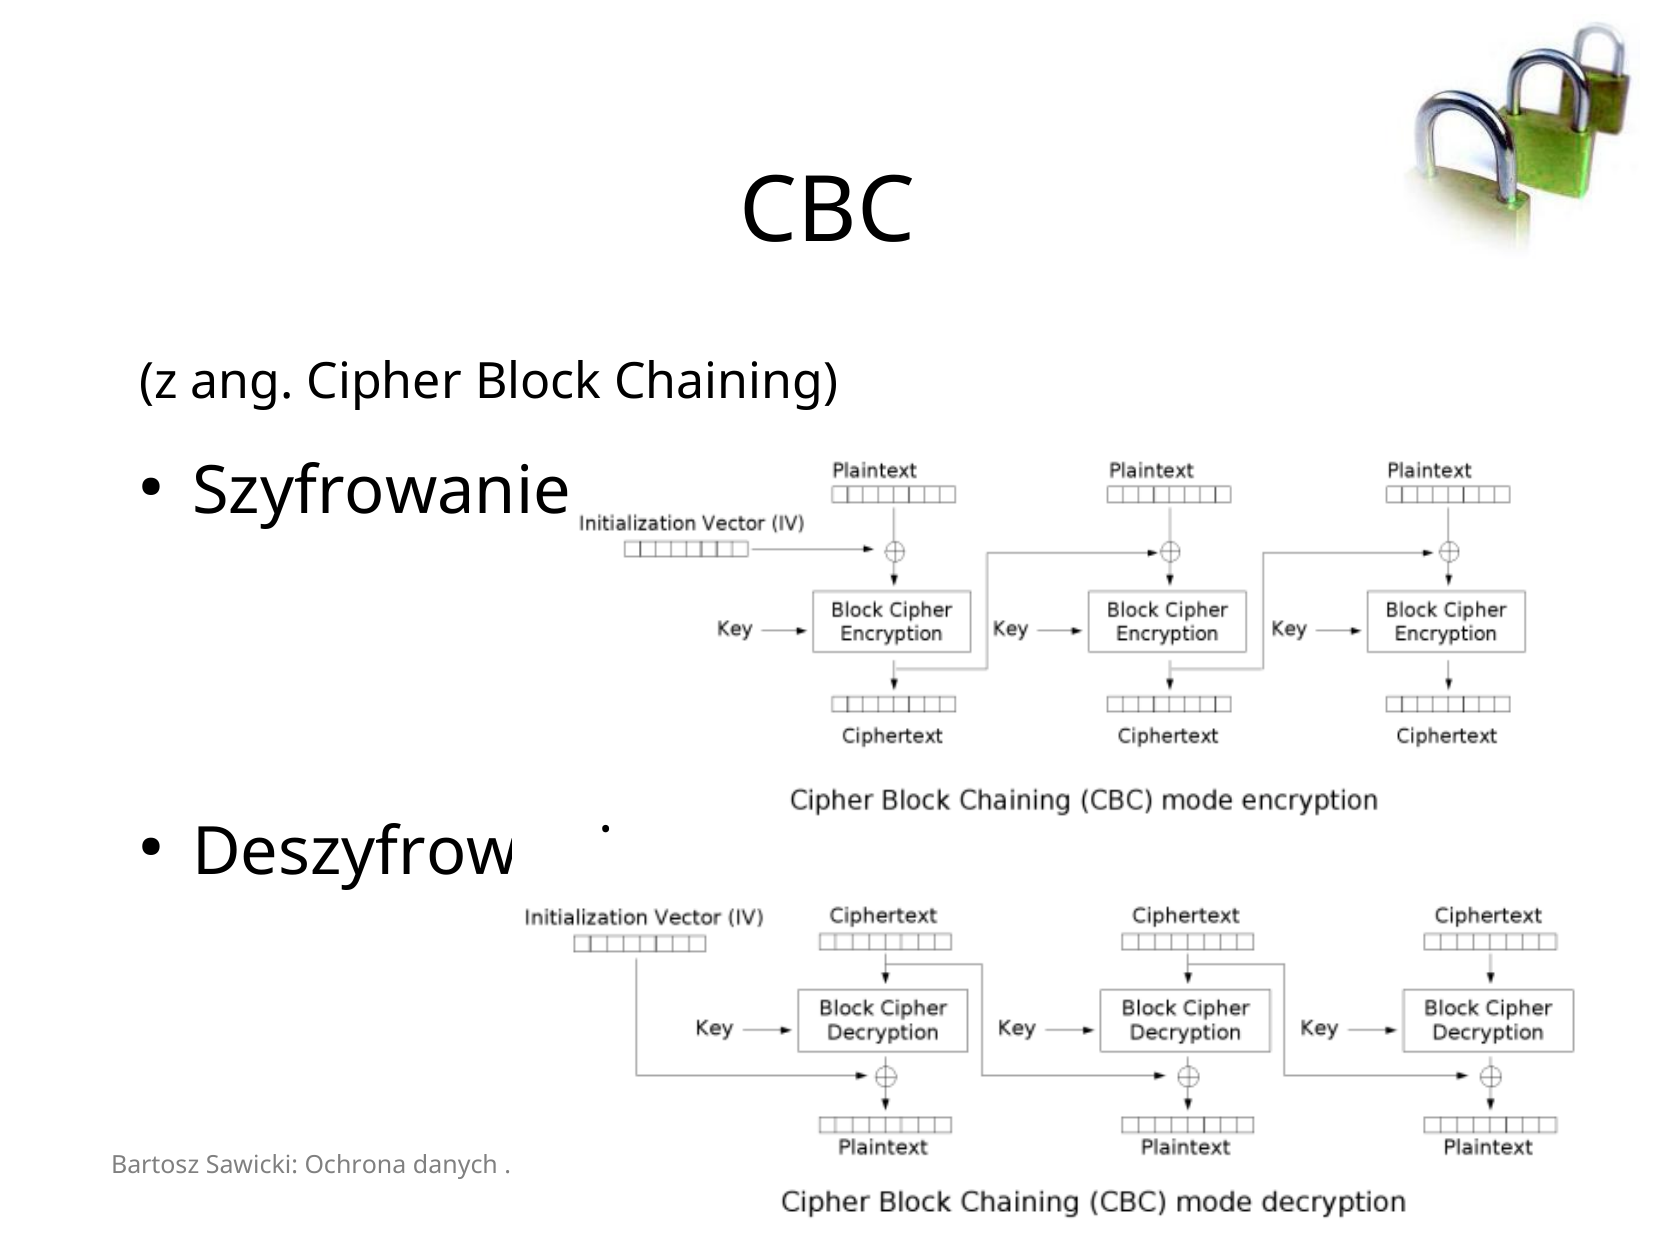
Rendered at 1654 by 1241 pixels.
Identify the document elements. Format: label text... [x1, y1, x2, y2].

picture [512, 419, 1604, 1241]
picture [1385, 14, 1640, 266]
title CBC [121, 102, 1534, 311]
list (z ang. Cipher Block Chaining) Szyfrowanie Deszyfrowanie [121, 344, 1534, 1127]
